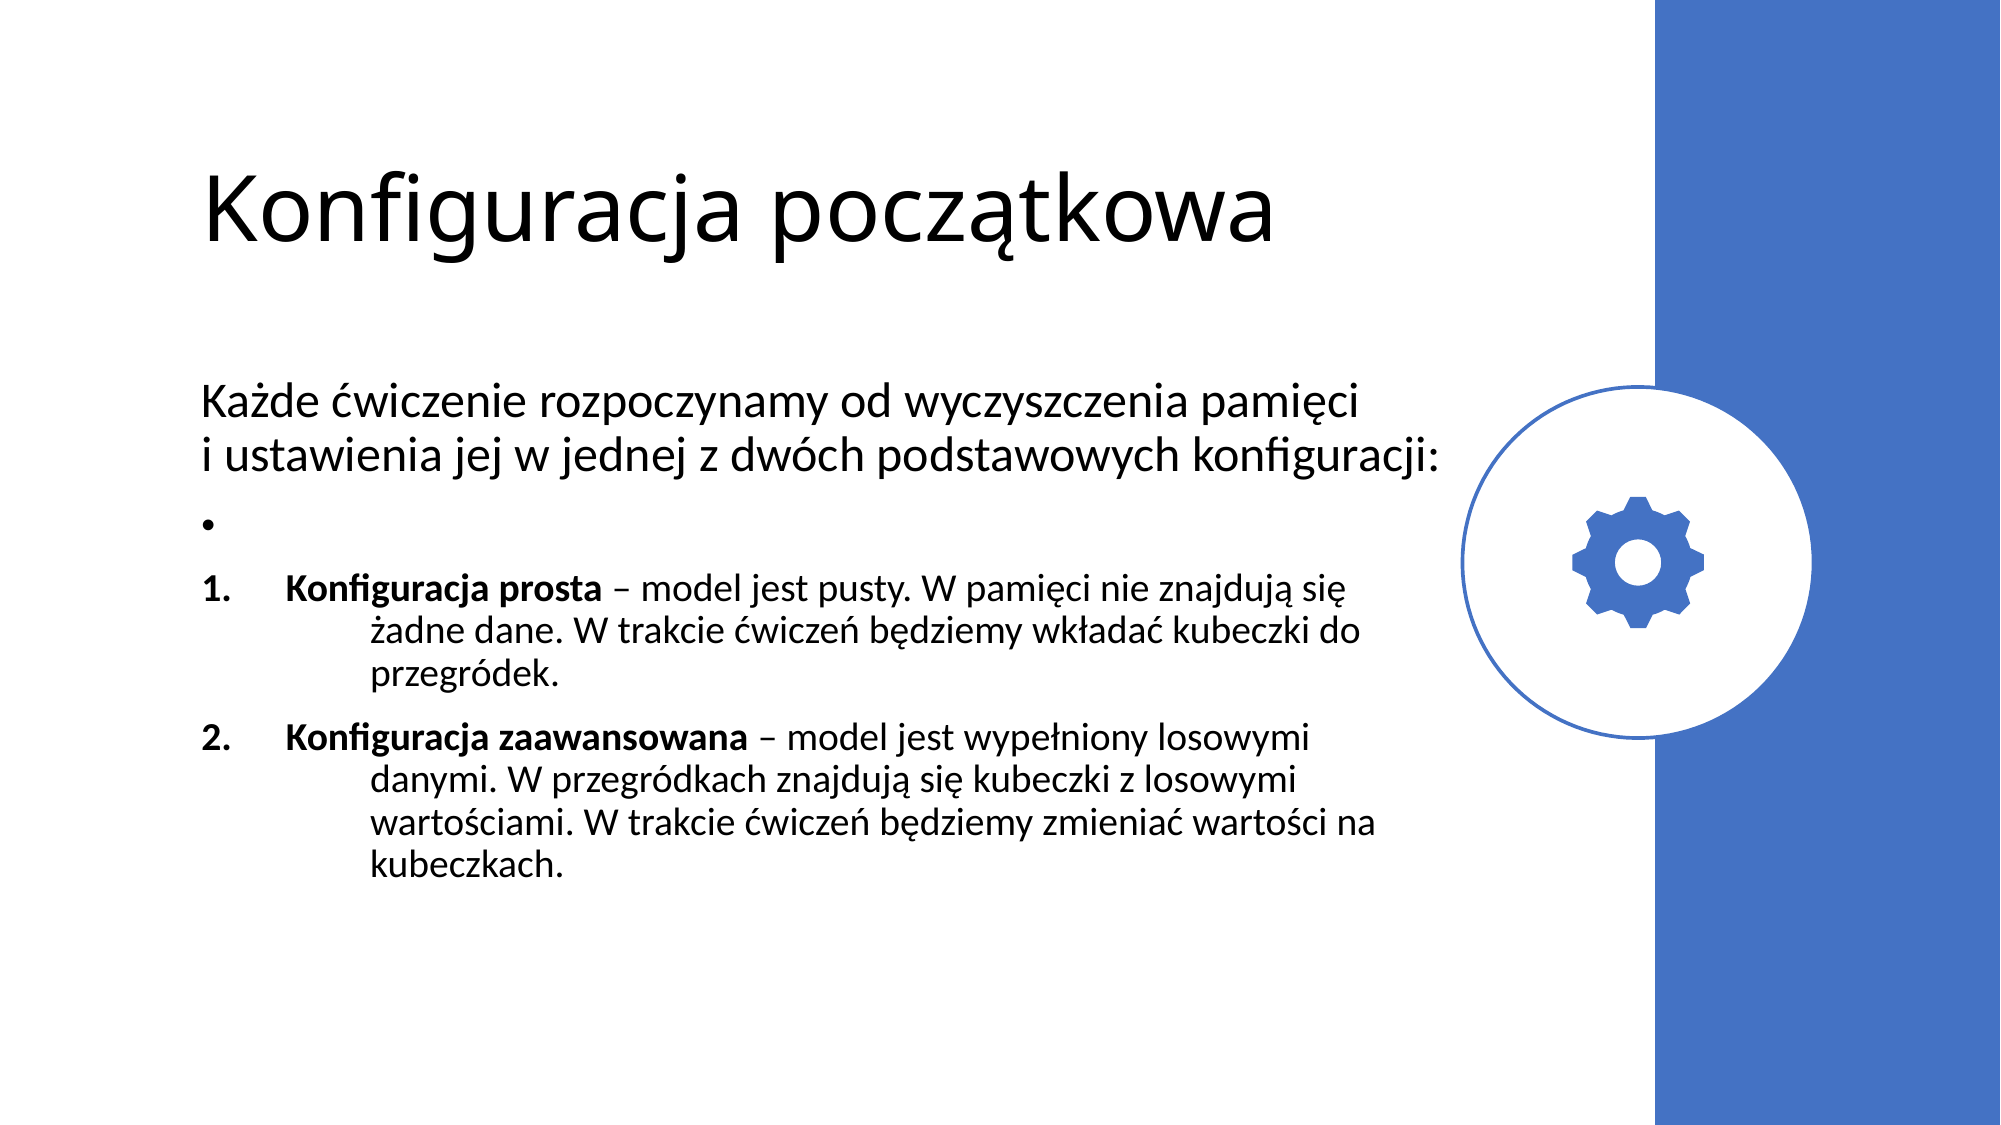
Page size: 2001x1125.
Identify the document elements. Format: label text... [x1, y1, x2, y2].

text_box [1462, 0, 2000, 1125]
title Konfiguracja początkowa [186, 102, 1413, 320]
picture [1544, 468, 1732, 657]
list Każde ćwiczenie rozpoczynamy od wyczyszczenia pamięci i ustawienia jej w jednej z dwóch podstawowych konfiguracji: Konfiguracja prosta – model jest pusty. W pamięci nie znajdują się żadne dane. W trakcie ćwiczeń będziemy wkładać kubeczki do przegródek. Konfiguracja zaawansowana – model jest wypełniony losowymi danymi. W przegródkach znajdują się kubeczki z losowymi wartościami. W trakcie ćwiczeń będziemy zmieniać wartości na kubeczkach. [186, 320, 1463, 940]
